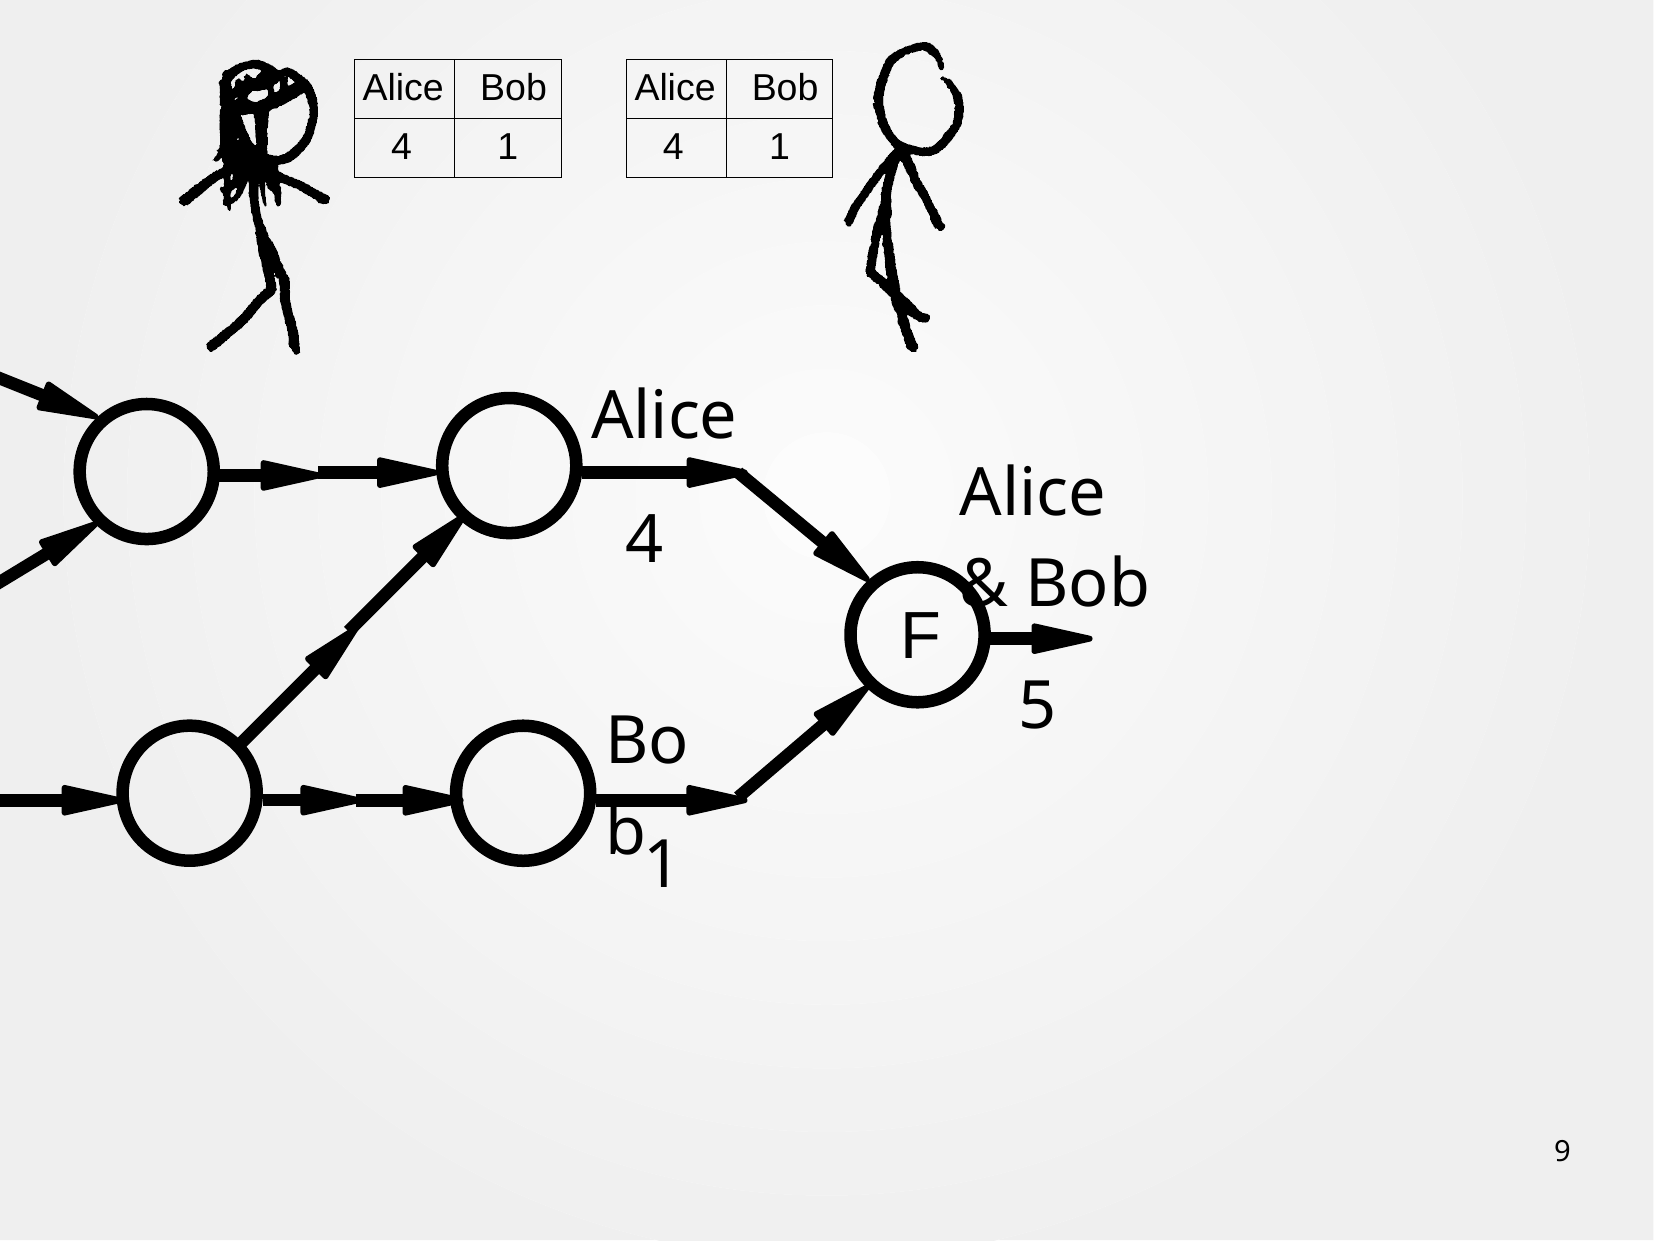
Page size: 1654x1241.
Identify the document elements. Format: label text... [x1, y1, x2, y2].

text_box F [885, 590, 975, 681]
text_box 5 [1003, 649, 1079, 752]
text_box Bob [454, 59, 573, 116]
text_box 4 [342, 118, 448, 175]
text_box Alice [348, 59, 454, 116]
text_box Bob [726, 59, 845, 116]
text_box 1 [720, 118, 839, 175]
text_box Alice [619, 59, 726, 116]
text_box 4 [610, 484, 697, 587]
picture [840, 38, 967, 355]
picture [177, 58, 332, 355]
text_box 1 [448, 118, 567, 175]
text_box Alice [576, 359, 768, 455]
text_box Alice & Bob [944, 436, 1182, 621]
text_box Bob [590, 684, 741, 780]
text_box 1 [628, 809, 703, 911]
text_box 4 [614, 118, 720, 175]
